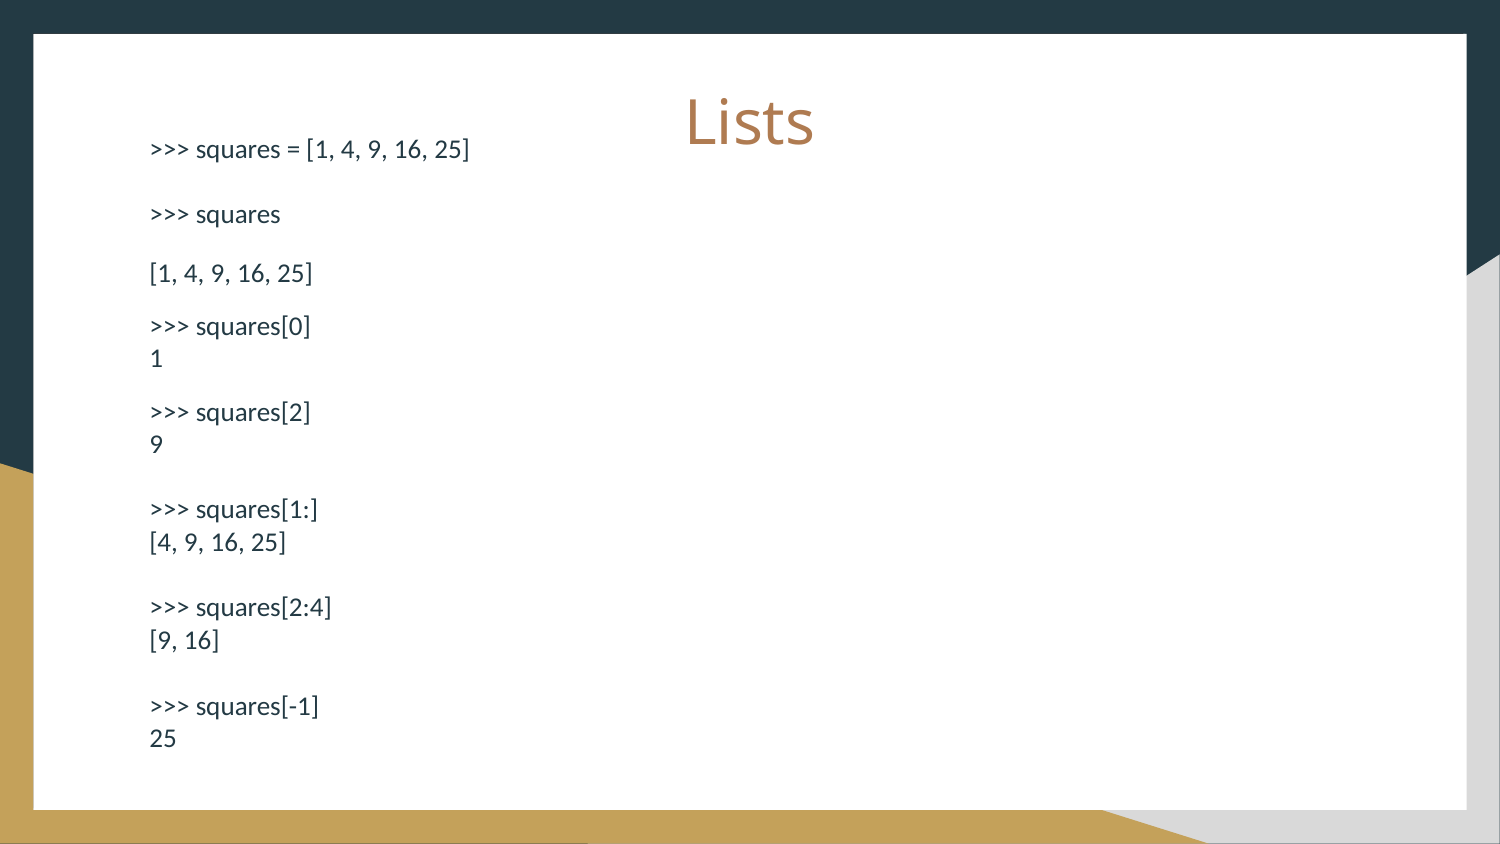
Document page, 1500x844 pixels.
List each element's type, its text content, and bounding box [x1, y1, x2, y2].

list >>> squares = [1, 4, 9, 16, 25] >>> squares [1, 4, 9, 16, 25] >>> squares[0] 1 >>> squares[2] 9 >>> squares[1:] [4, 9, 16, 25] >>> squares[2:4] [9, 16] >>> squares[-1] 25 [134, 116, 1366, 791]
title Lists [134, 66, 1366, 116]
